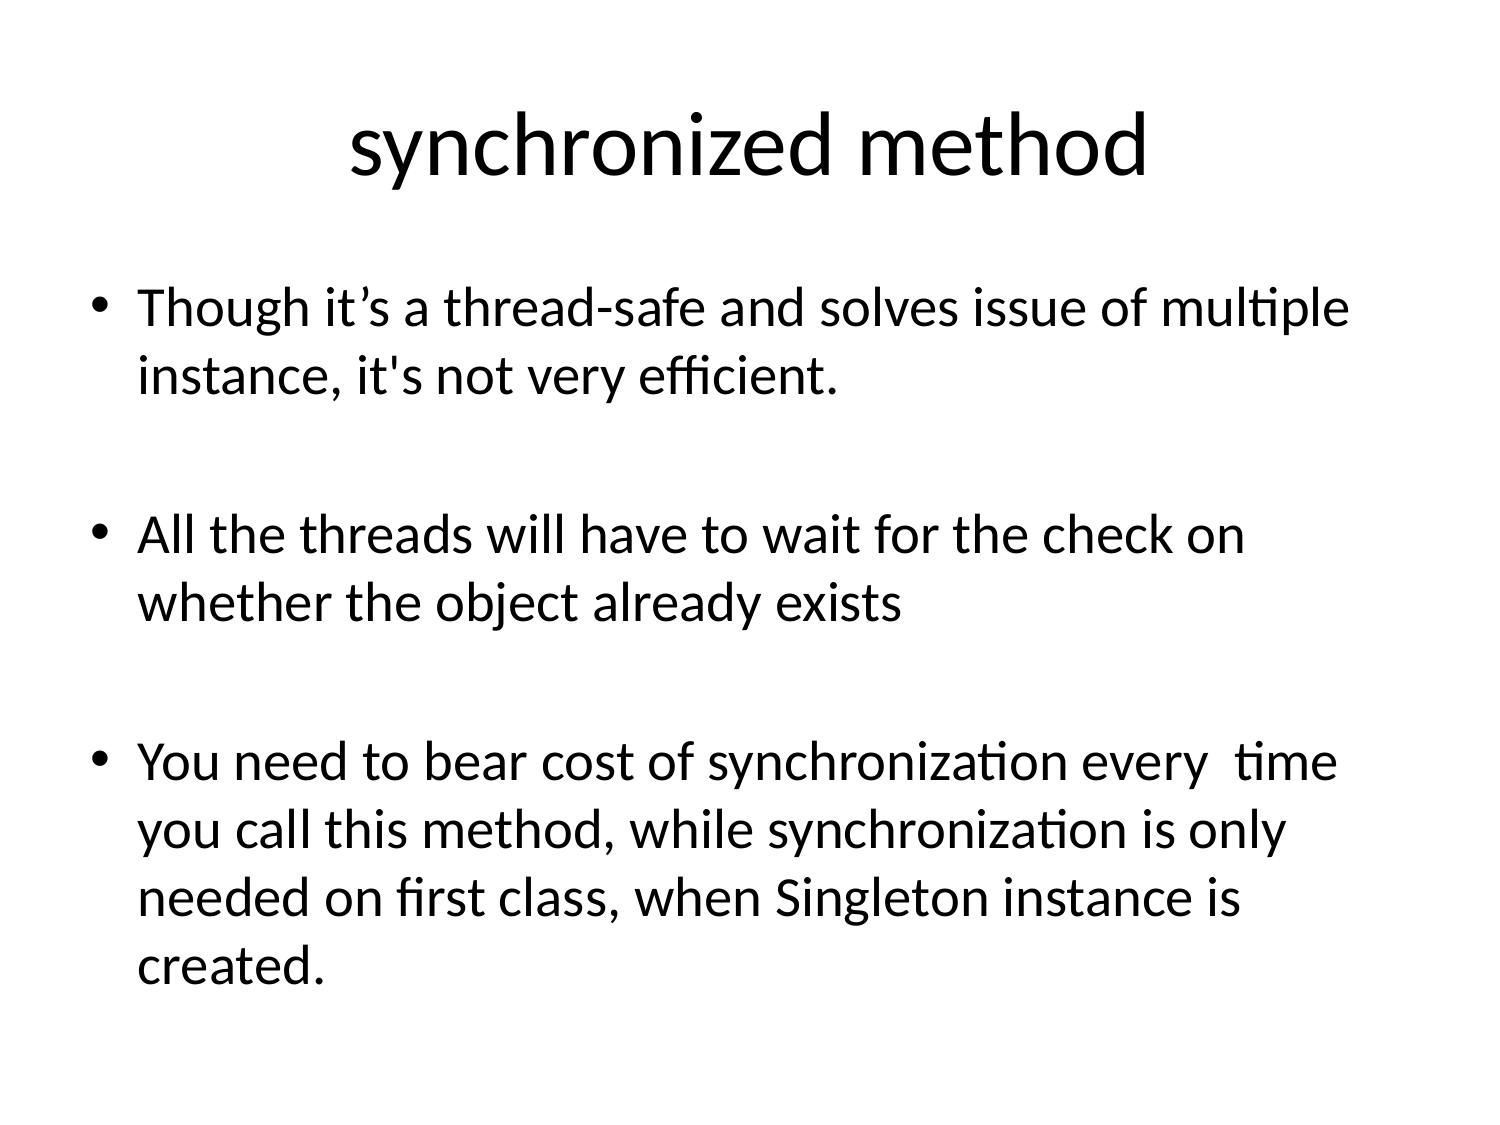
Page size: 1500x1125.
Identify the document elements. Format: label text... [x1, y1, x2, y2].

title synchronized method [75, 45, 1425, 233]
list Though it’s a thread-safe and solves issue of multiple instance, it's not very efficient. All the threads will have to wait for the check on whether the object already exists You need to bear cost of synchronization every time you call this method, while synchronization is only needed on first class, when Singleton instance is created. [75, 262, 1425, 1005]
